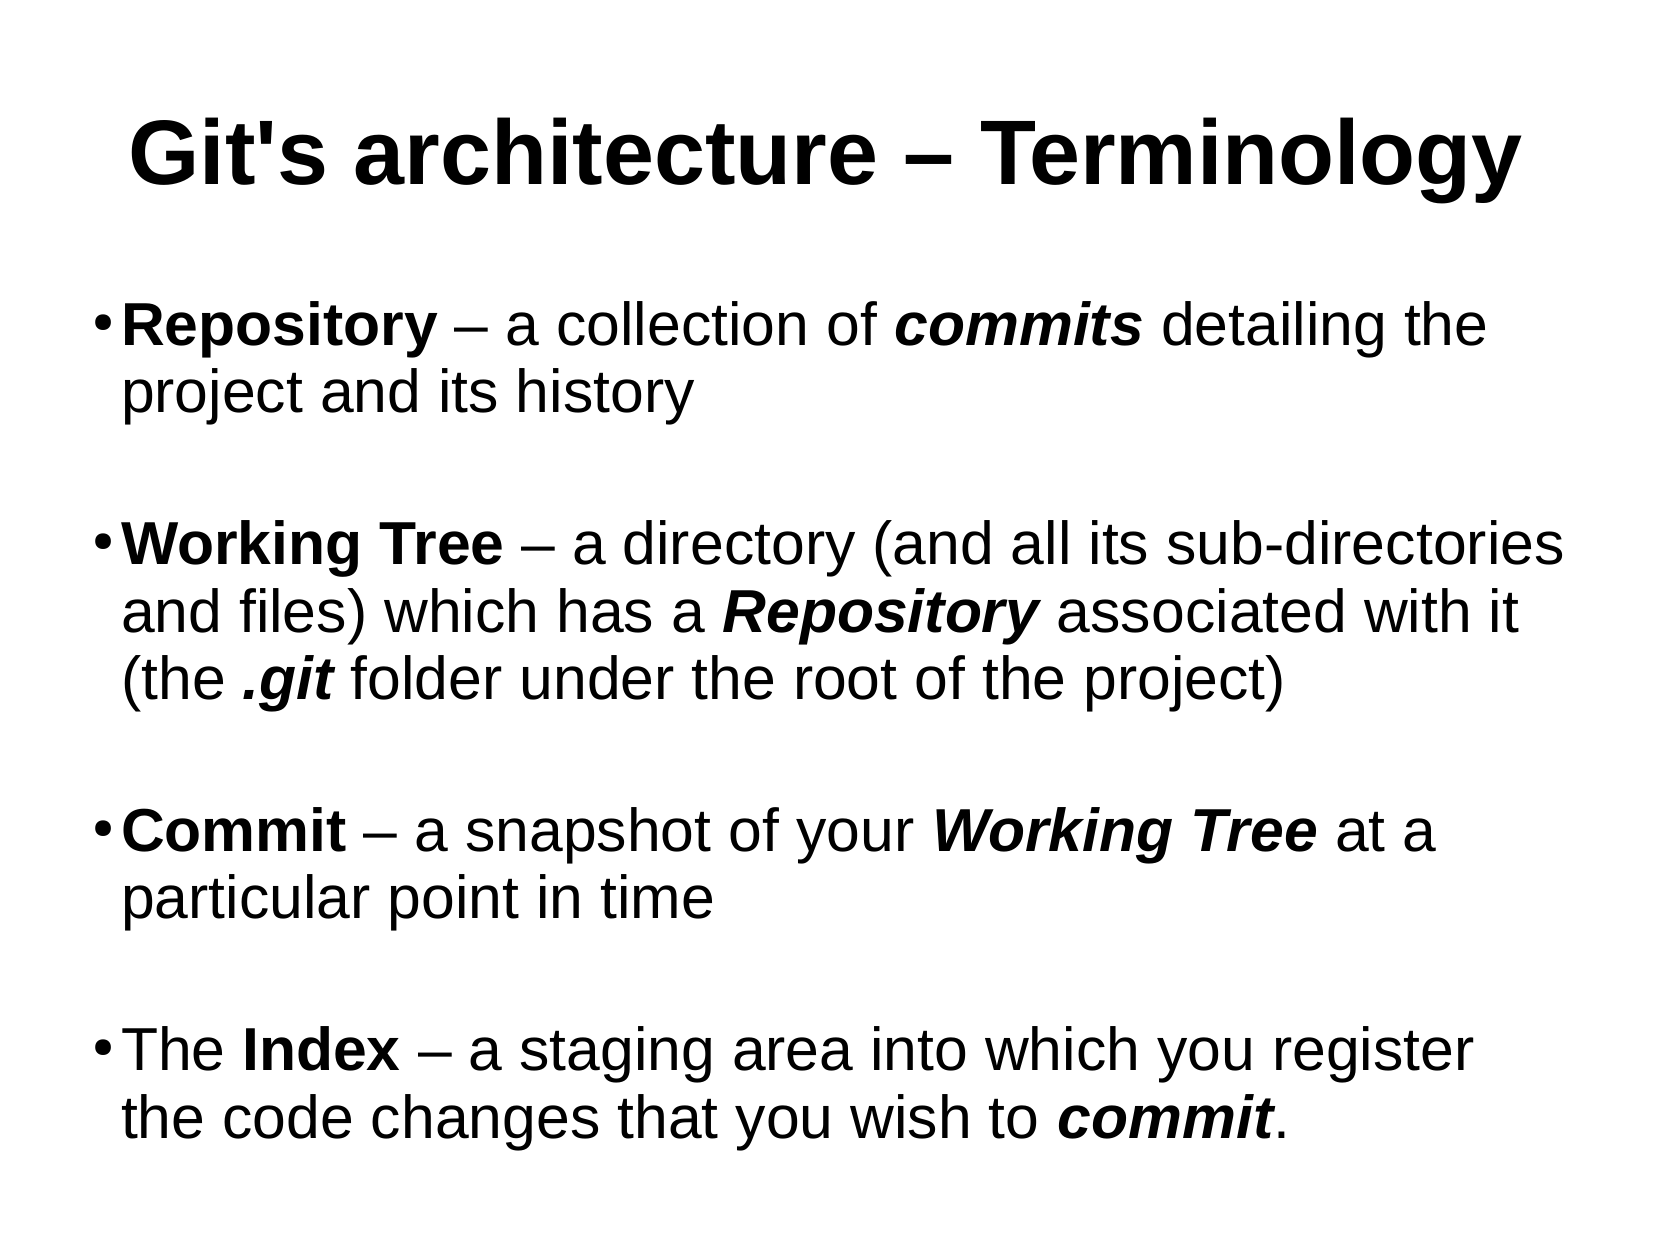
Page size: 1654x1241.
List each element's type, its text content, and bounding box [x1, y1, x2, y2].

title Git's architecture – Terminology [82, 49, 1571, 257]
list Repository – a collection of commits detailing the project and its history Working Tree – a directory (and all its sub-directories and files) which has a Repository associated with it (the .git folder under the root of the project) Commit – a snapshot of your Working Tree at a particular point in time The Index – a staging area into which you register the code changes that you wish to commit. [82, 290, 1571, 1182]
